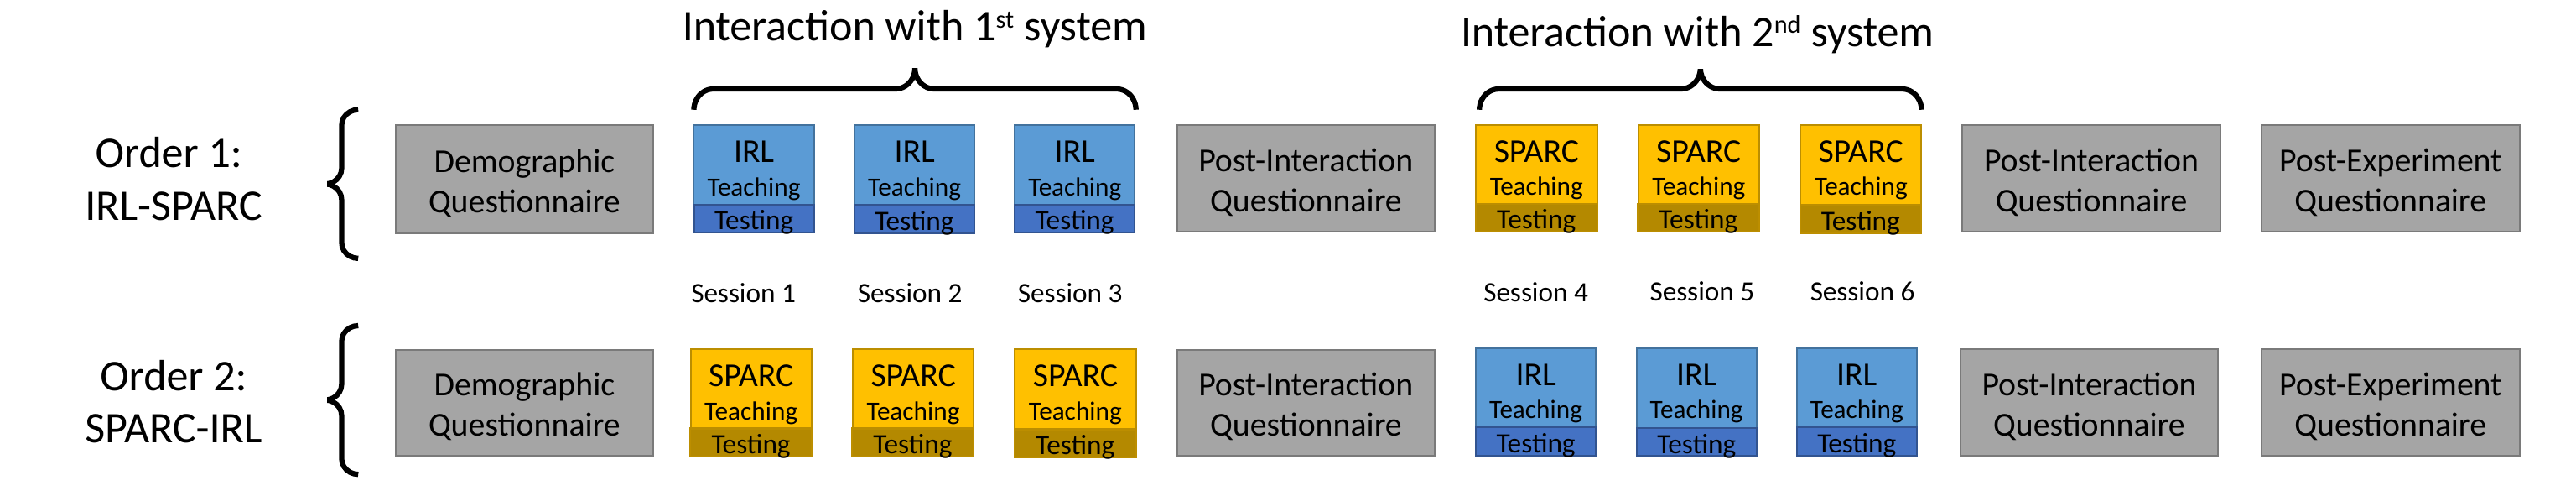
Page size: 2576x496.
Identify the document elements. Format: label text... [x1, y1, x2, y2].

text_box Session 3 [1005, 268, 1135, 315]
text_box Testing [1638, 204, 1759, 232]
text_box Post-Interaction Questionnaire [1960, 348, 2219, 456]
text_box Post-Interaction Questionnaire [1176, 125, 1436, 232]
text_box Session 1 [678, 268, 809, 315]
text_box Testing [1800, 205, 1922, 233]
text_box SPARC Teaching [1476, 124, 1597, 204]
text_box Post-Experiment Questionnaire [2261, 348, 2520, 456]
text_box IRL Teaching [1476, 347, 1597, 427]
text_box Order 1: IRL-SPARC [20, 102, 326, 250]
text_box Post-Experiment Questionnaire [2261, 124, 2520, 232]
text_box SPARC Teaching [690, 348, 812, 428]
text_box Testing [1476, 204, 1597, 232]
text_box Session 6 [1797, 267, 1928, 314]
text_box Testing [852, 428, 974, 457]
text_box Testing [854, 205, 975, 233]
text_box Post-Interaction Questionnaire [1962, 124, 2220, 232]
text_box Testing [1015, 204, 1135, 232]
text_box Demographic Questionnaire [395, 125, 654, 233]
text_box IRL Teaching [1015, 125, 1135, 204]
text_box Demographic Questionnaire [395, 349, 654, 456]
text_box IRL Teaching [1636, 347, 1757, 428]
text_box IRL Teaching [854, 125, 975, 206]
text_box Interaction with 1st system [589, 0, 1239, 63]
text_box Testing [1015, 429, 1136, 457]
text_box SPARC Teaching [1015, 348, 1136, 429]
text_box SPARC Teaching [852, 348, 974, 430]
text_box Testing [1796, 427, 1917, 456]
text_box Testing [690, 428, 812, 457]
text_box Session 4 [1471, 267, 1601, 314]
text_box Order 2: SPARC-IRL [20, 325, 326, 473]
text_box Session 2 [845, 268, 975, 315]
text_box SPARC Teaching [1638, 124, 1760, 205]
text_box Post-Interaction Questionnaire [1176, 349, 1436, 456]
text_box IRL Teaching [693, 125, 814, 204]
text_box IRL Teaching [1796, 347, 1918, 429]
text_box SPARC Teaching [1800, 124, 1922, 205]
text_box Testing [1636, 428, 1757, 457]
text_box Testing [693, 204, 814, 232]
text_box Testing [1476, 427, 1597, 456]
text_box Session 5 [1637, 267, 1768, 314]
text_box Interaction with 2nd system [1372, 0, 2023, 69]
